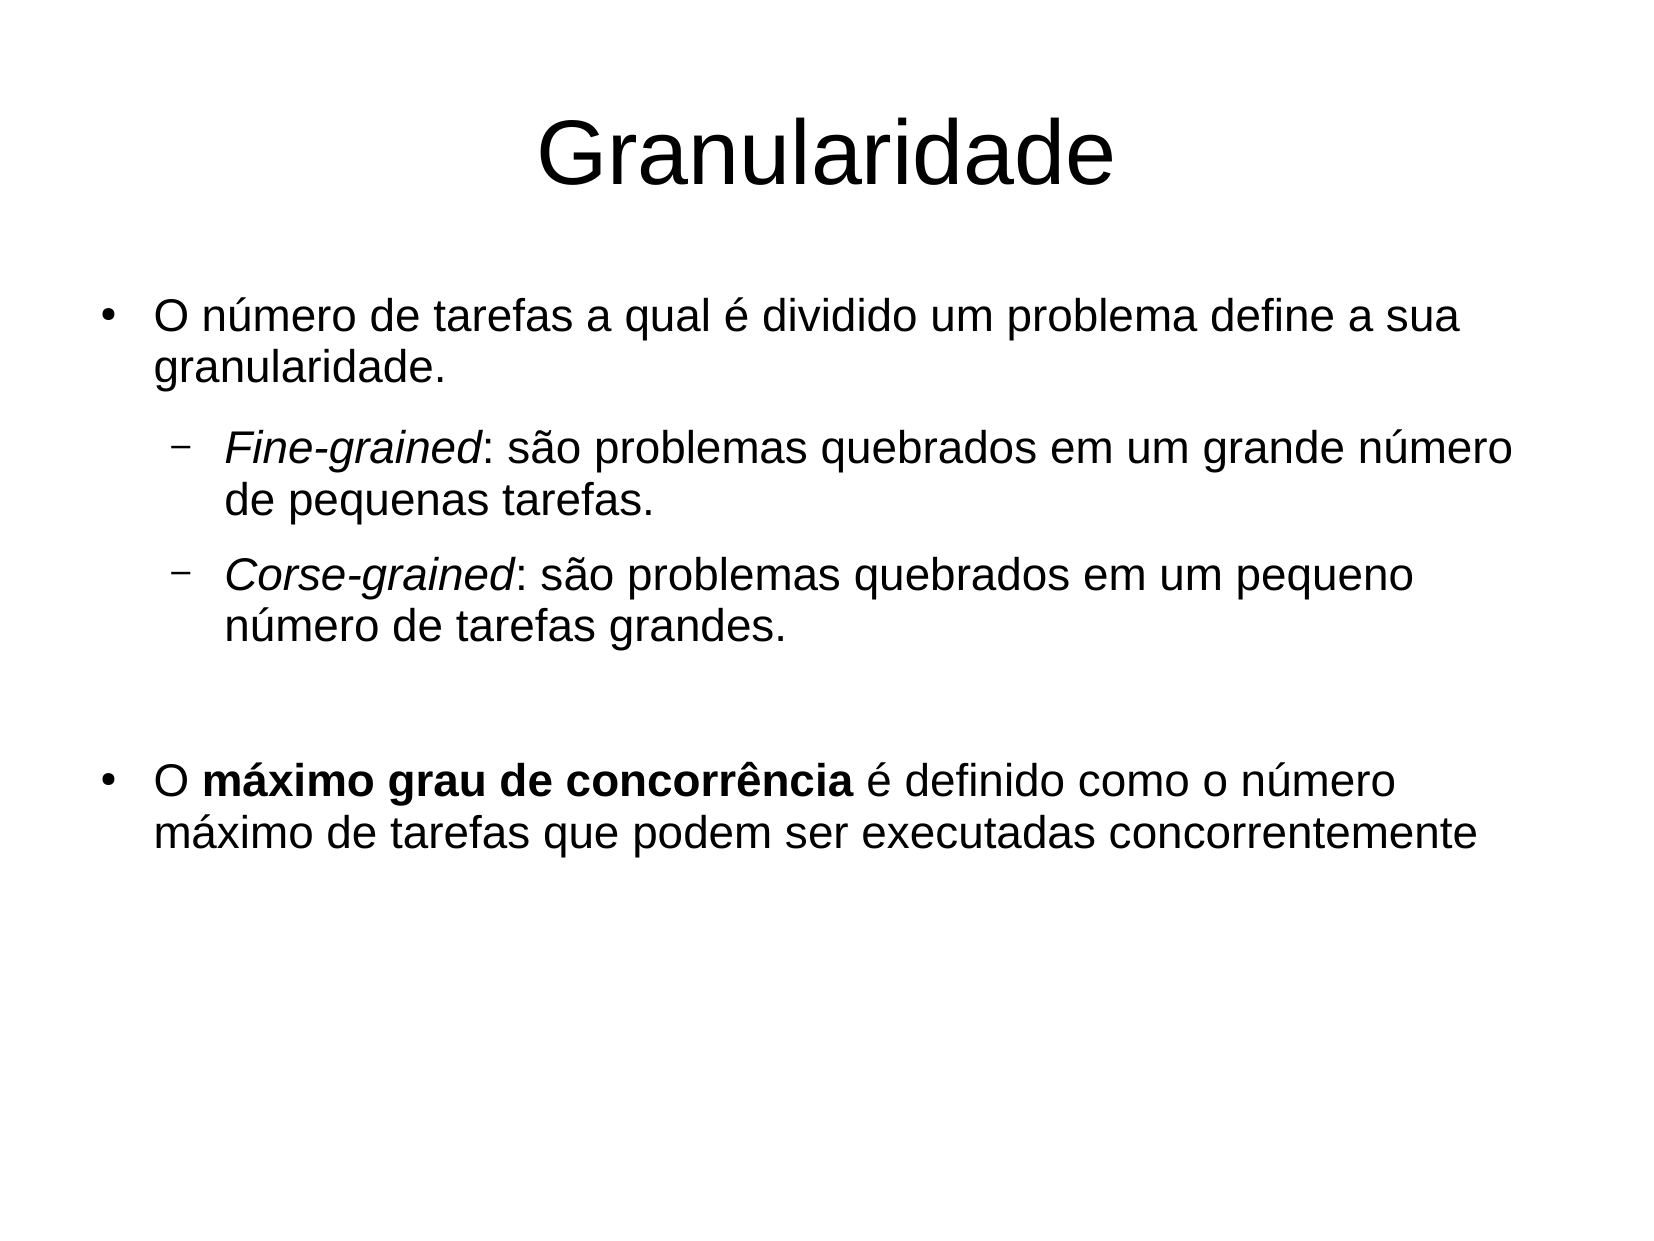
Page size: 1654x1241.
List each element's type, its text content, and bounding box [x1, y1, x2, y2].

title Granularidade [82, 49, 1571, 257]
list O número de tarefas a qual é dividido um problema define a sua granularidade. Fine-grained: são problemas quebrados em um grande número de pequenas tarefas. Corse-grained: são problemas quebrados em um pequeno número de tarefas grandes. O máximo grau de concorrência é definido como o número máximo de tarefas que podem ser executadas concorrentemente [82, 290, 1538, 1010]
